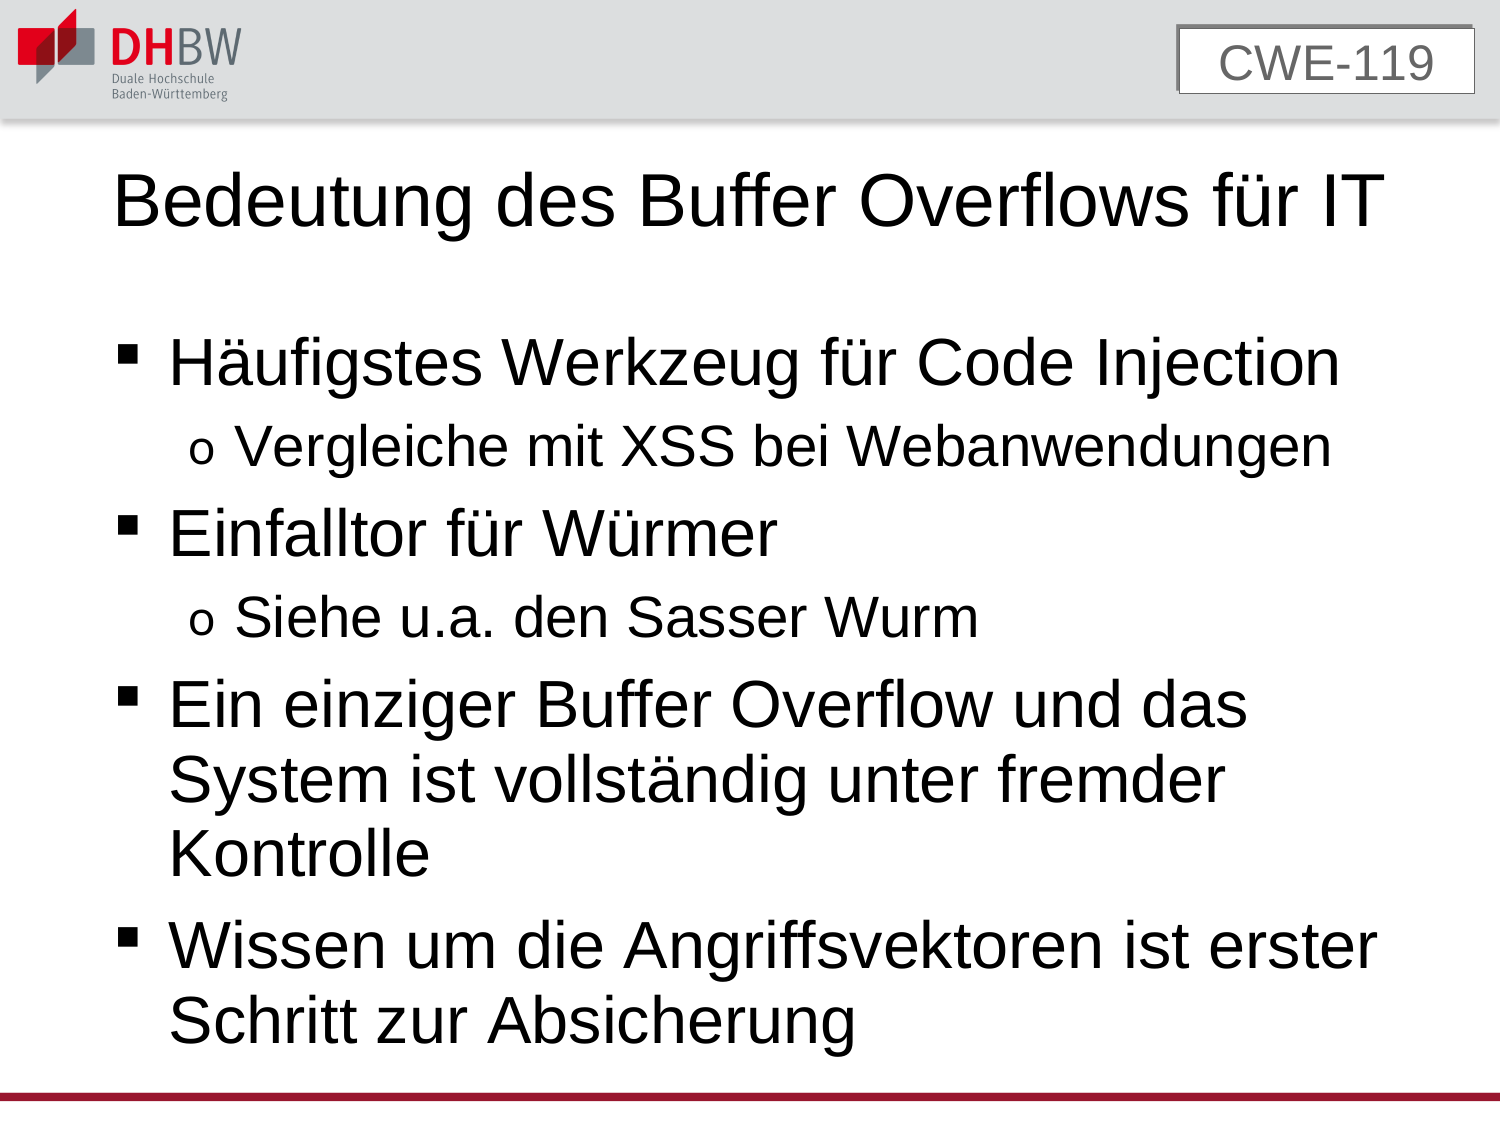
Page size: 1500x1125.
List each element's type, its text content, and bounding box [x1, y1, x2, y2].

picture [0, 266, 1500, 1121]
list Häufigstes Werkzeug für Code Injection Vergleiche mit XSS bei Webanwendungen Einfalltor für Würmer Siehe u.a. den Sasser Wurm Ein einziger Buffer Overflow und das System ist vollständig unter fremder Kontrolle Wissen um die Angriffsvektoren ist erster Schritt zur Absicherung [112, 324, 1388, 1058]
title Bedeutung des Buffer Overflows für IT [0, 134, 1500, 266]
picture [0, 0, 1500, 134]
text_box CWE-119 [1179, 28, 1475, 94]
